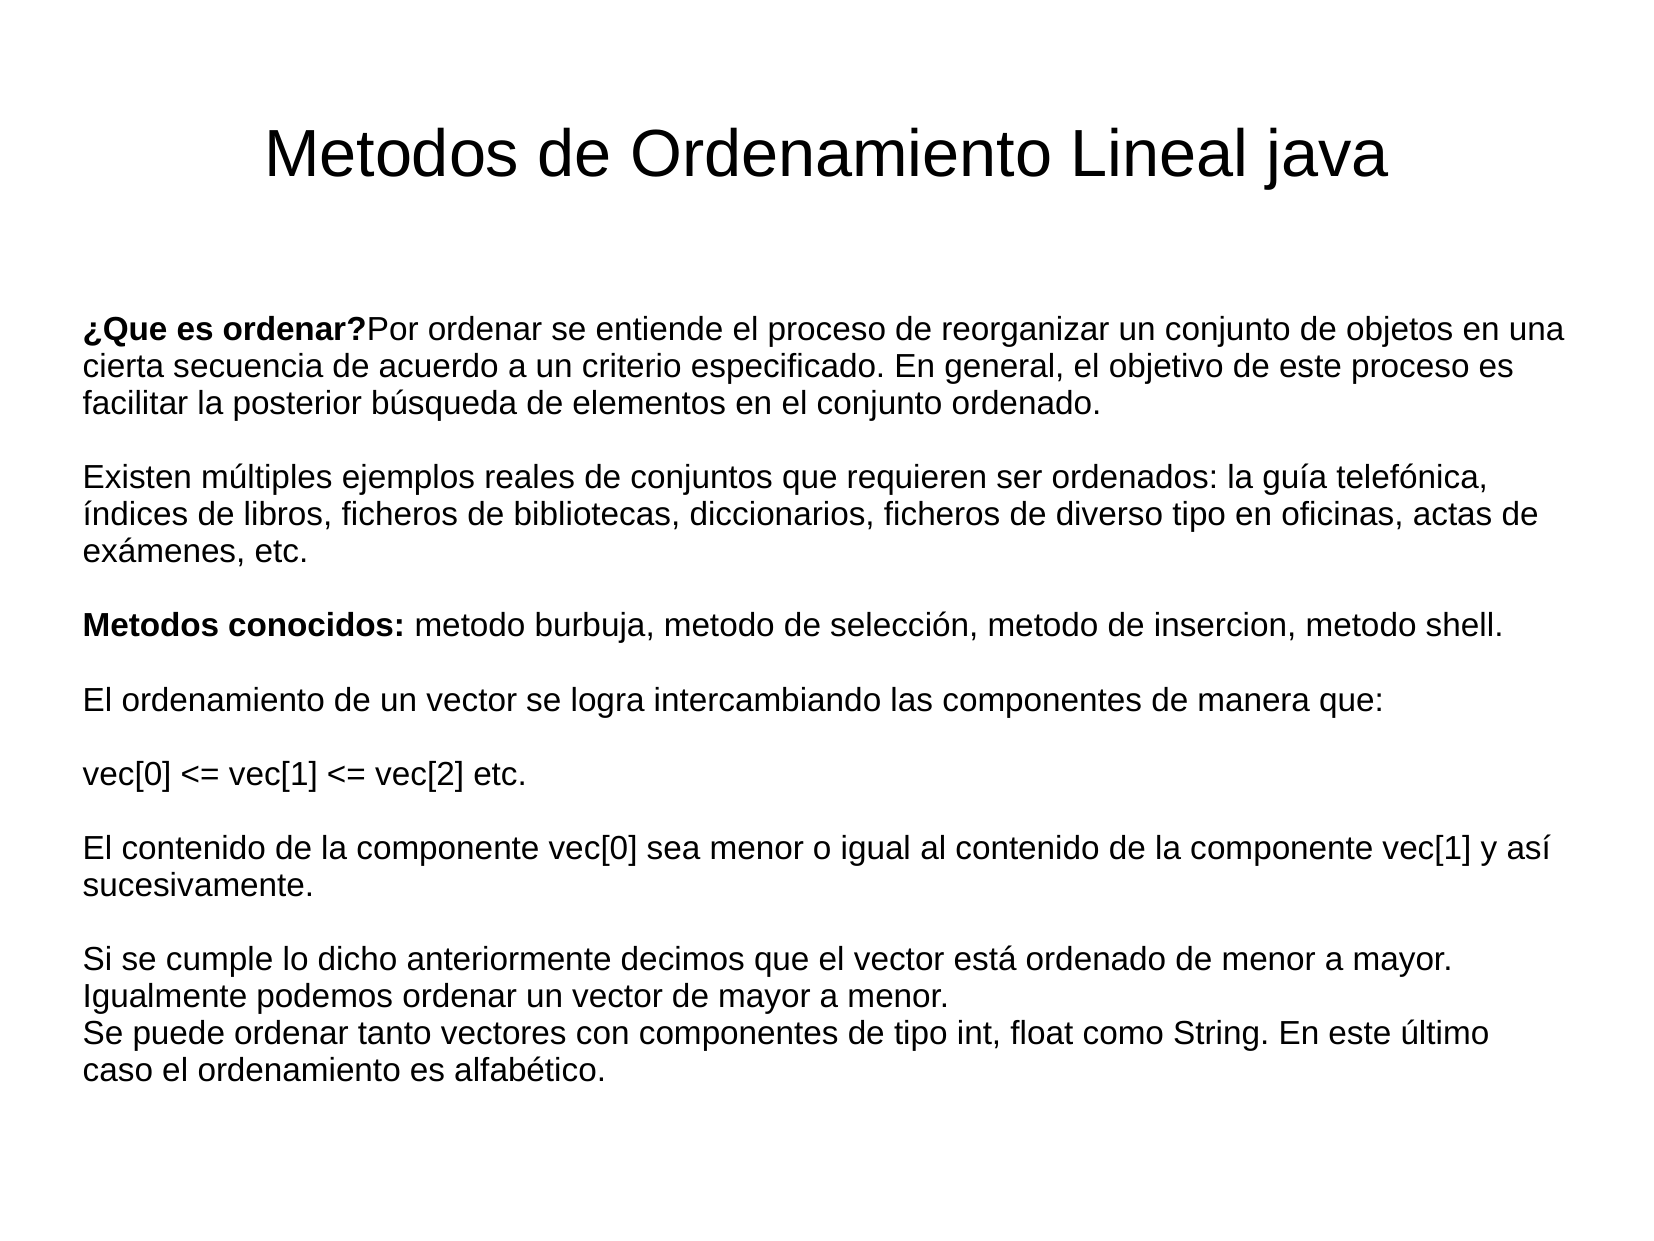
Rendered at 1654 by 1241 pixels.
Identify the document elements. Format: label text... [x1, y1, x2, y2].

title Metodos de Ordenamiento Lineal java [82, 49, 1571, 257]
subtitle ¿Que es ordenar?Por ordenar se entiende el proceso de reorganizar un conjunto de objetos en una cierta secuencia de acuerdo a un criterio especificado. En general, el objetivo de este proceso es facilitar la posterior búsqueda de elementos en el conjunto ordenado. Existen múltiples ejemplos reales de conjuntos que requieren ser ordenados: la guía telefónica, índices de libros, ficheros de bibliotecas, diccionarios, ficheros de diverso tipo en oficinas, actas de exámenes, etc. Metodos conocidos: metodo burbuja, metodo de selección, metodo de insercion, metodo shell. El ordenamiento de un vector se logra intercambiando las componentes de manera que: vec[0] <= vec[1] <= vec[2] etc. El contenido de la componente vec[0] sea menor o igual al contenido de la componente vec[1] y así sucesivamente. Si se cumple lo dicho anteriormente decimos que el vector está ordenado de menor a mayor. Igualmente podemos ordenar un vector de mayor a menor. Se puede ordenar tanto vectores con componentes de tipo int, float como String. En este último caso el ordenamiento es alfabético. [82, 290, 1571, 1109]
